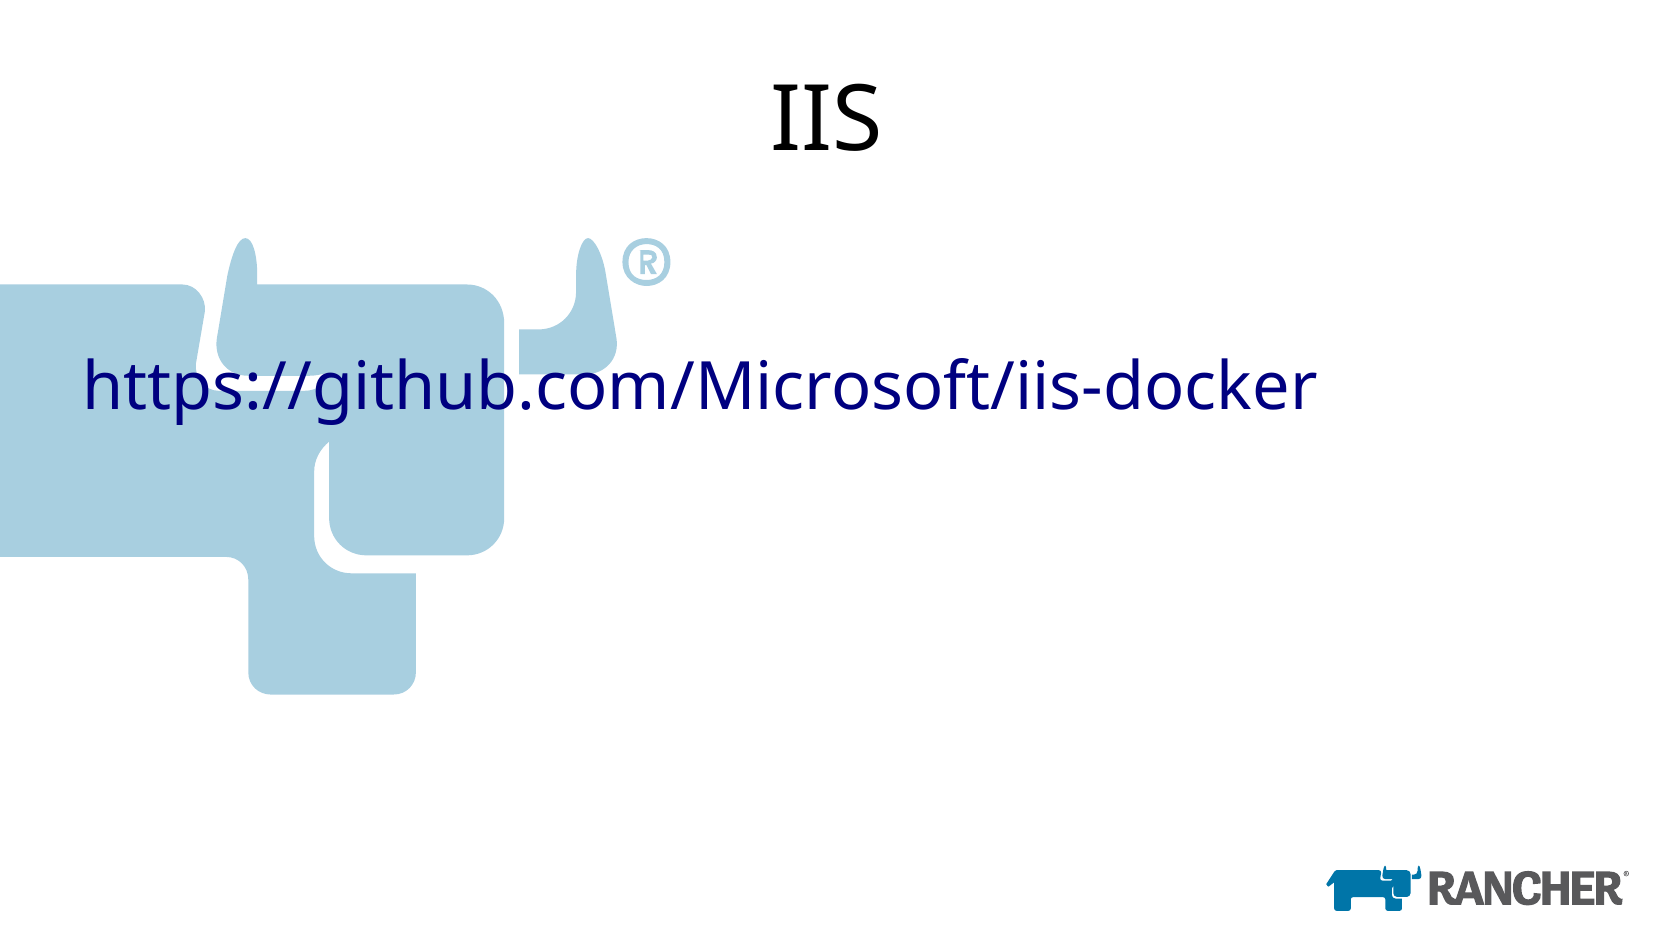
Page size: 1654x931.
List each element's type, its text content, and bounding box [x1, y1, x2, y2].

title IIS [82, 37, 1571, 193]
list https://github.com/Microsoft/iis-docker [82, 217, 1571, 758]
